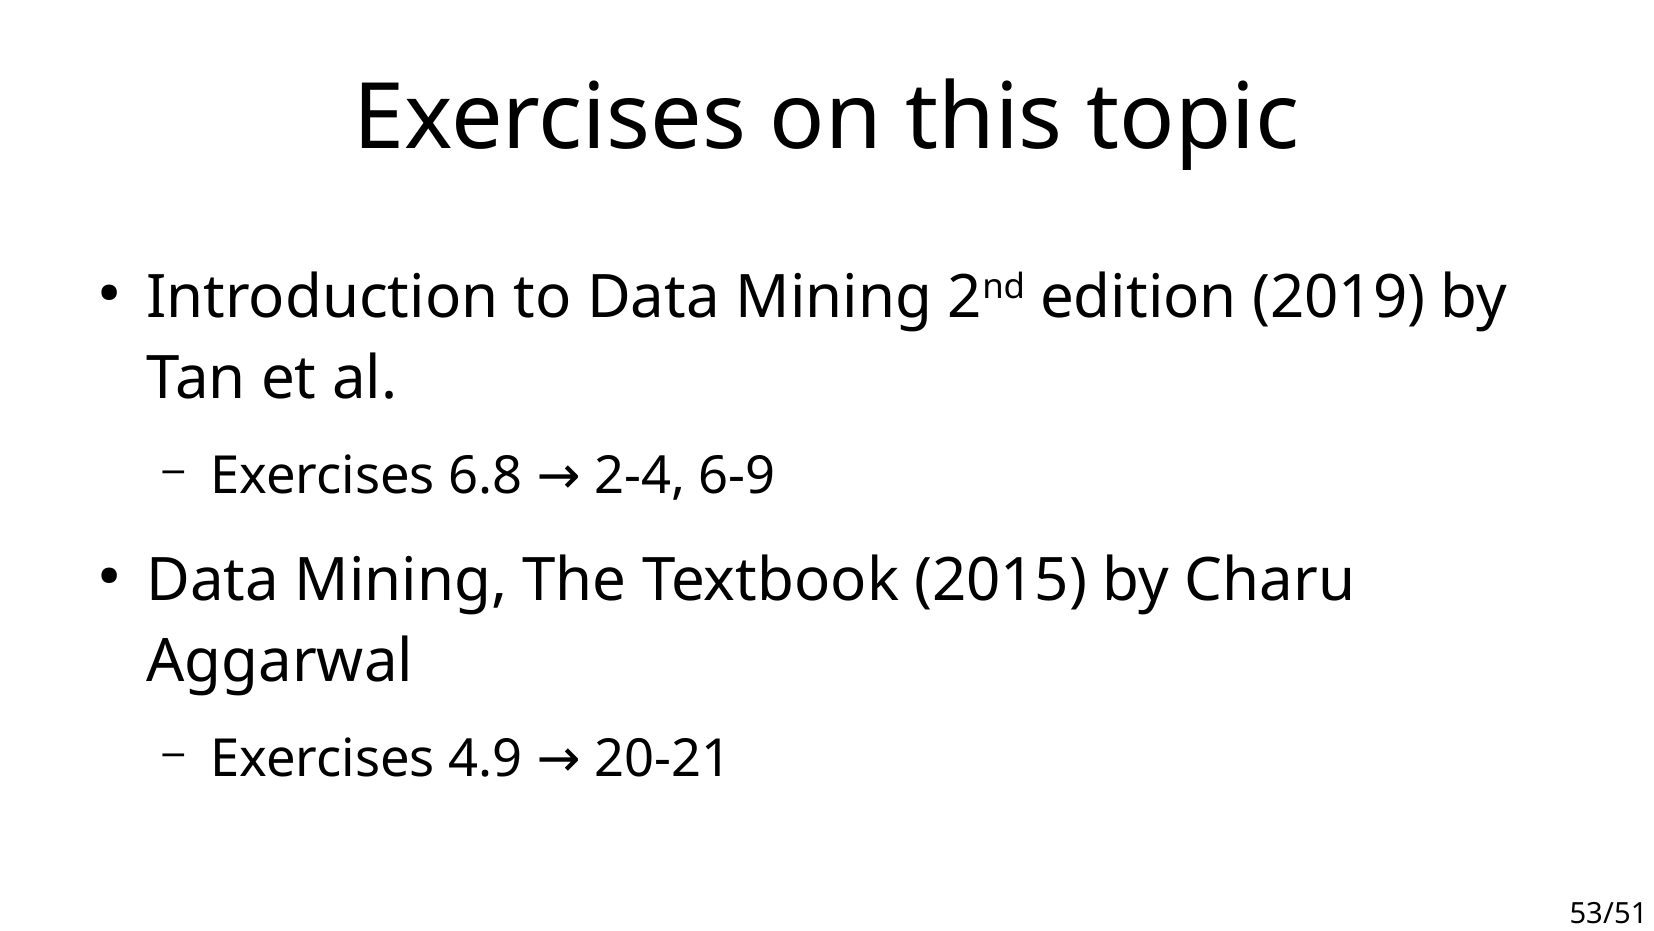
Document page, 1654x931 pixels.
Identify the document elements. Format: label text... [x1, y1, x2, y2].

list Introduction to Data Mining 2nd edition (2019) by Tan et al. Exercises 6.8 → 2-4, 6-9 Data Mining, The Textbook (2015) by Charu Aggarwal Exercises 4.9 → 20-21 [82, 253, 1571, 793]
title Exercises on this topic [82, 1, 1571, 226]
